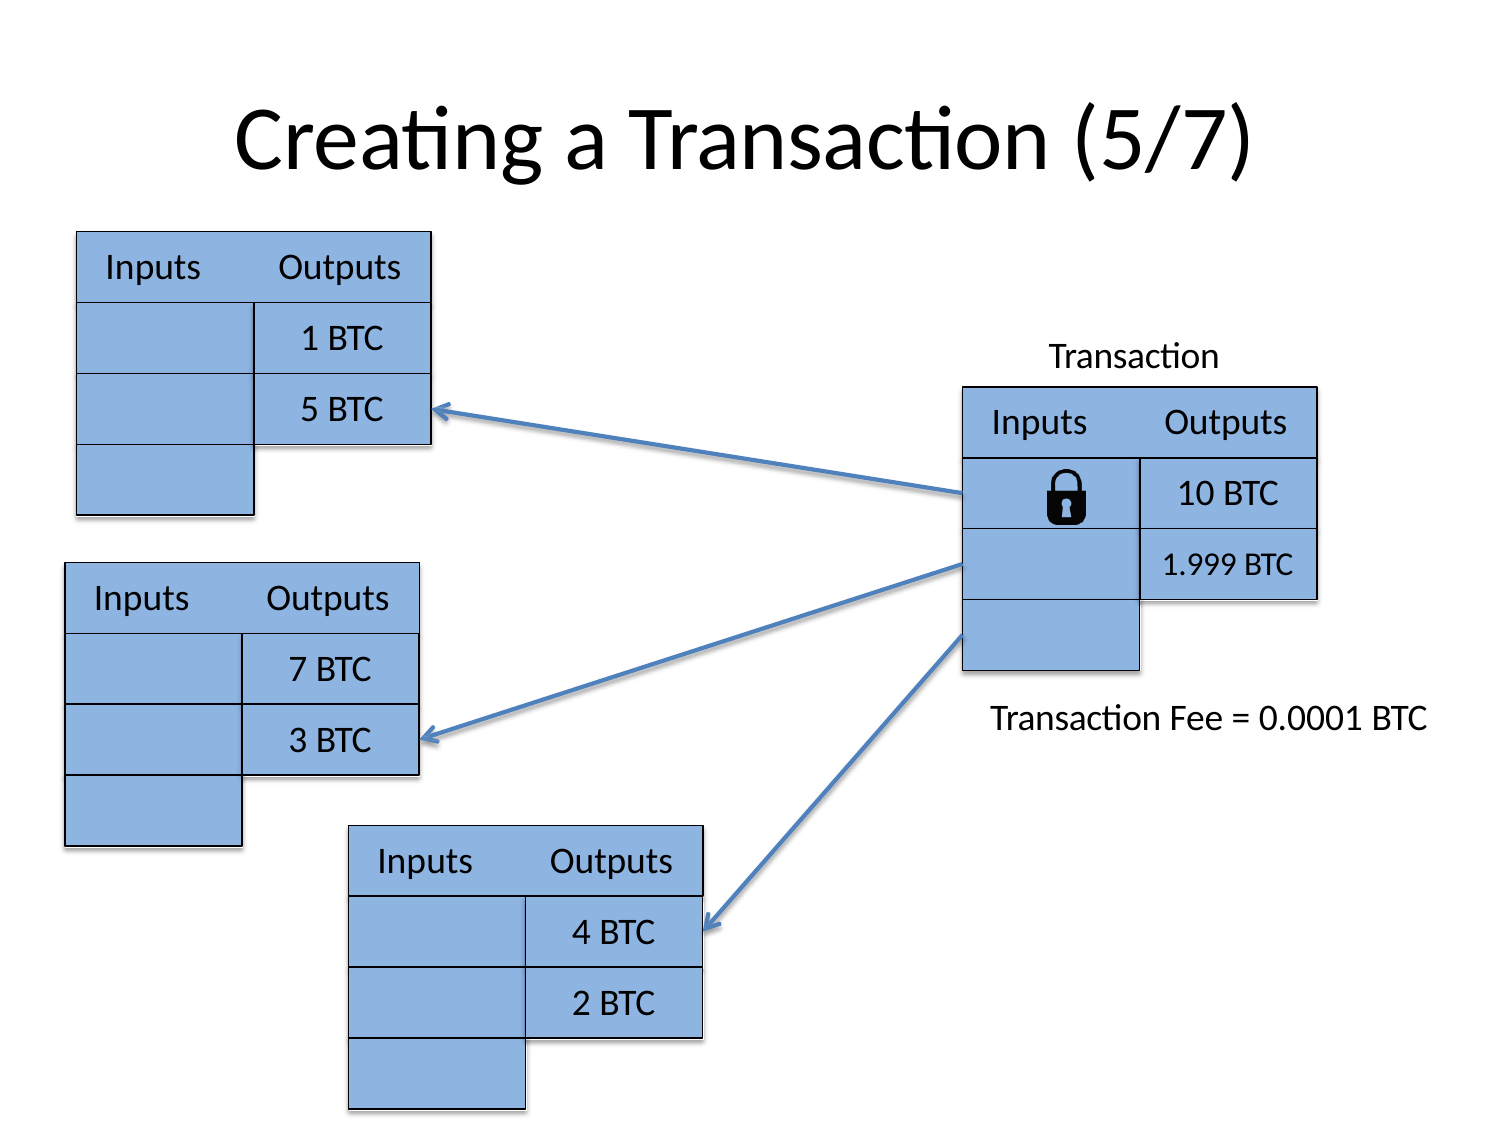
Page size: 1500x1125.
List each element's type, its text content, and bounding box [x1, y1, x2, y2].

text_box 1.999 BTC [1159, 542, 1298, 582]
text_box Inputs [989, 397, 1090, 443]
text_box 7 BTC [286, 643, 376, 689]
text_box Transaction [1046, 331, 1226, 377]
text_box 1 BTC [298, 313, 387, 359]
text_box Transaction Fee = 0.0001 BTC [988, 693, 1436, 739]
text_box 10 BTC [1174, 468, 1283, 514]
text_box 5 BTC [298, 383, 387, 430]
text_box 3 BTC [286, 714, 376, 760]
text_box Outputs [547, 835, 676, 882]
text_box Outputs [1162, 397, 1291, 443]
text_box 2 BTC [569, 977, 659, 1023]
text_box Outputs [264, 573, 393, 619]
text_box 4 BTC [569, 906, 659, 952]
text_box Inputs [375, 835, 476, 882]
text_box [56, 227, 1330, 1121]
picture [954, 382, 1327, 456]
text_box Inputs [91, 573, 192, 619]
title Creating a Transaction (5/7) [90, 33, 1410, 298]
